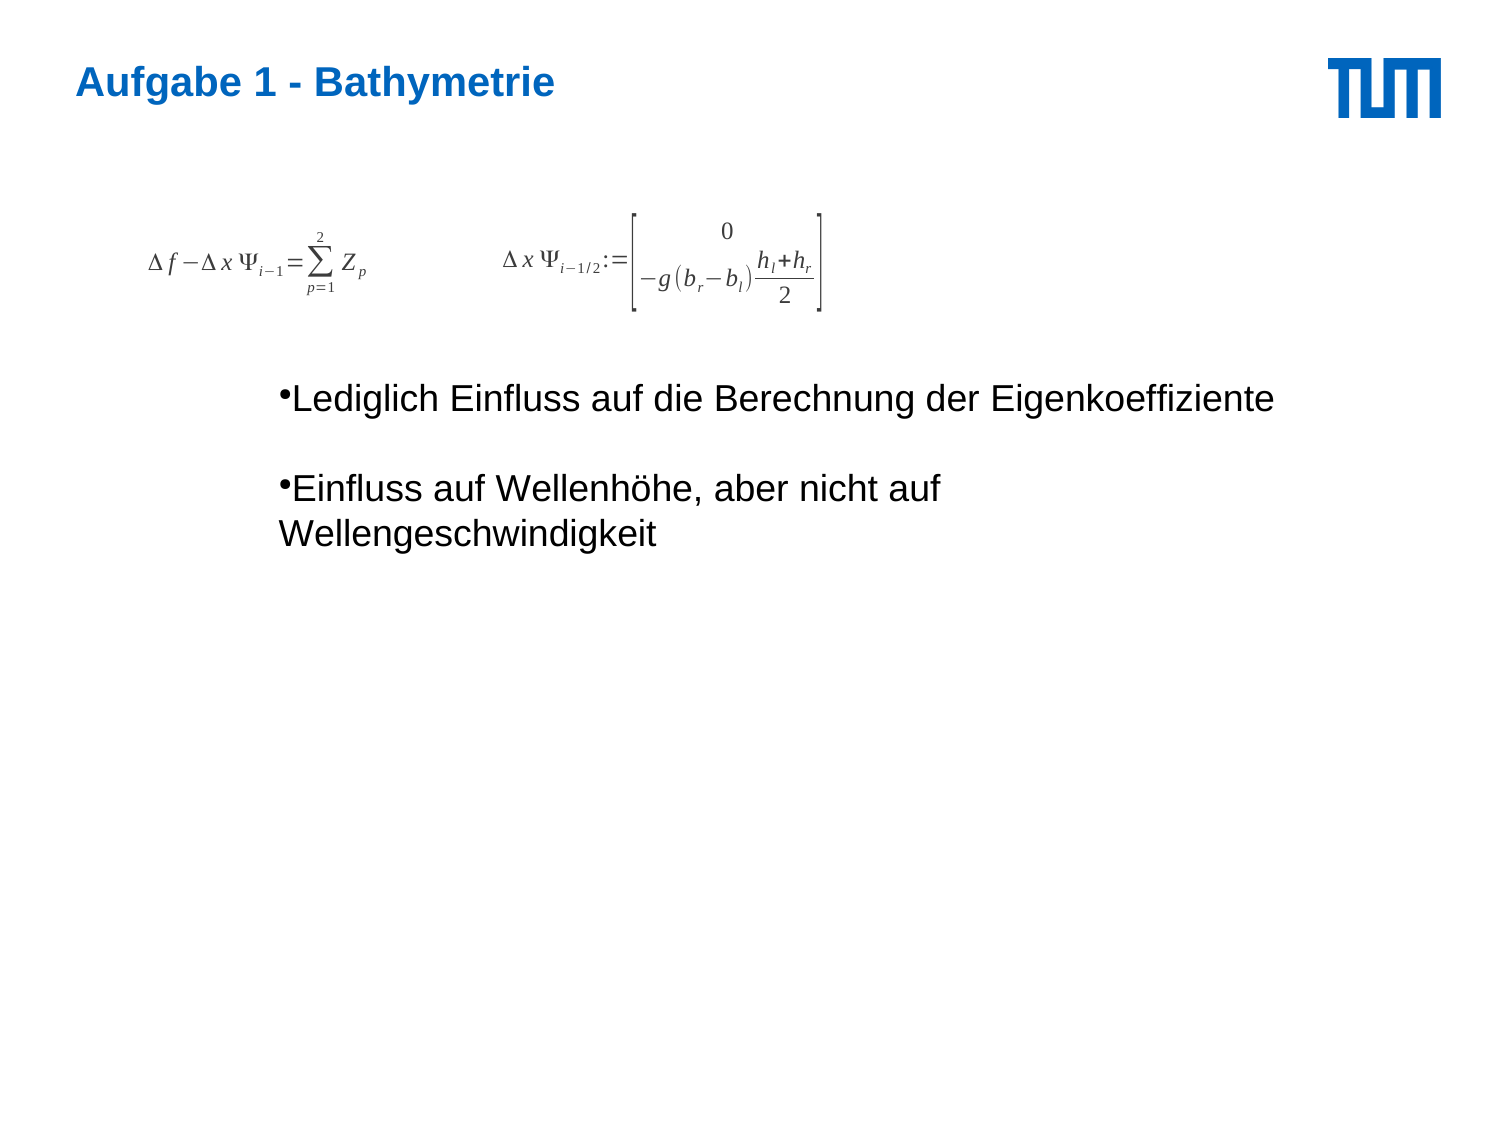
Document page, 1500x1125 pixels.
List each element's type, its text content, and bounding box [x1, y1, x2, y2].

chart [496, 212, 831, 314]
text_box Lediglich Einfluss auf die Berechnung der Eigenkoeffiziente Einfluss auf Wellenhöhe, aber nicht auf Wellengeschwindigkeit [188, 366, 1323, 606]
title Aufgabe 1 - Bathymetrie [75, 42, 1457, 284]
chart [141, 227, 373, 296]
